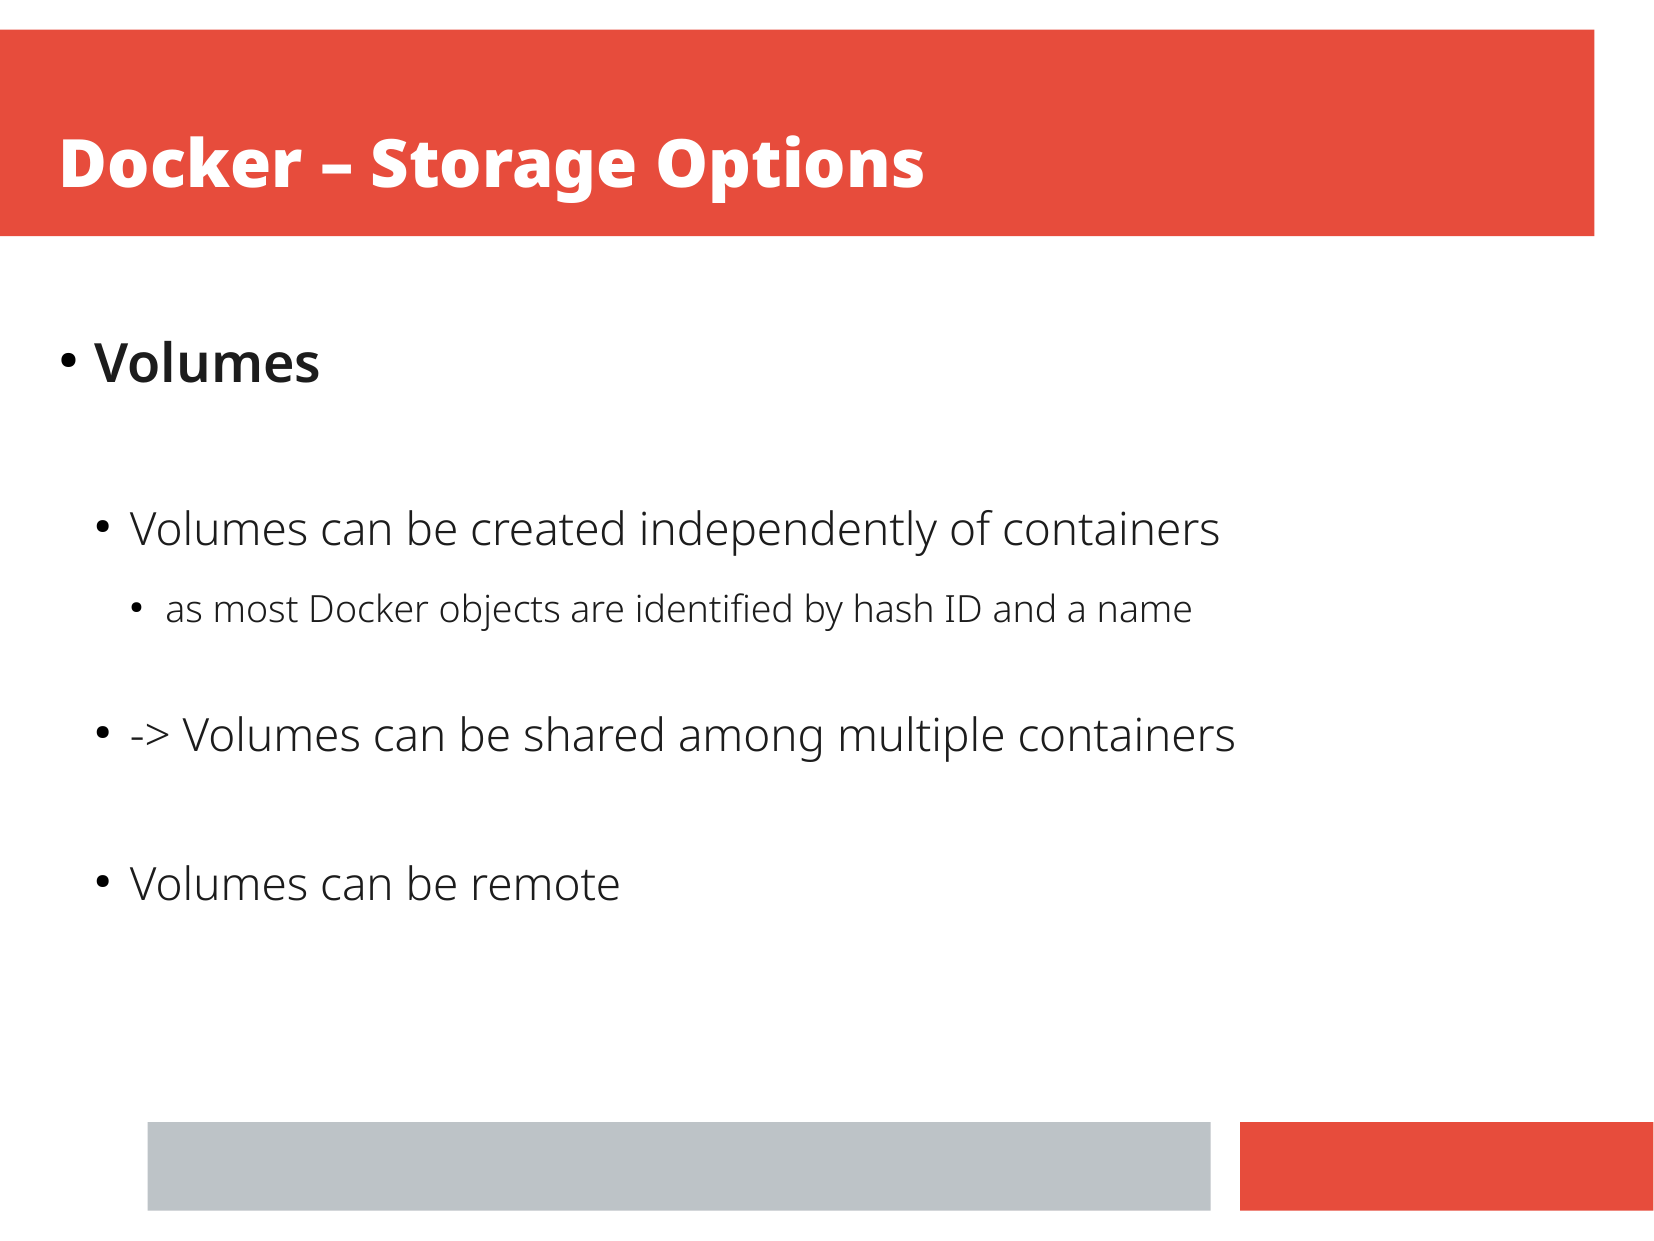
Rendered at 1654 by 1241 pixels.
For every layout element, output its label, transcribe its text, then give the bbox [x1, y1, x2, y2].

title Docker – Storage Options [59, 59, 1595, 207]
list Volumes Volumes can be created independently of containers as most Docker objects are identified by hash ID and a name -> Volumes can be shared among multiple containers Volumes can be remote [59, 324, 1565, 1093]
